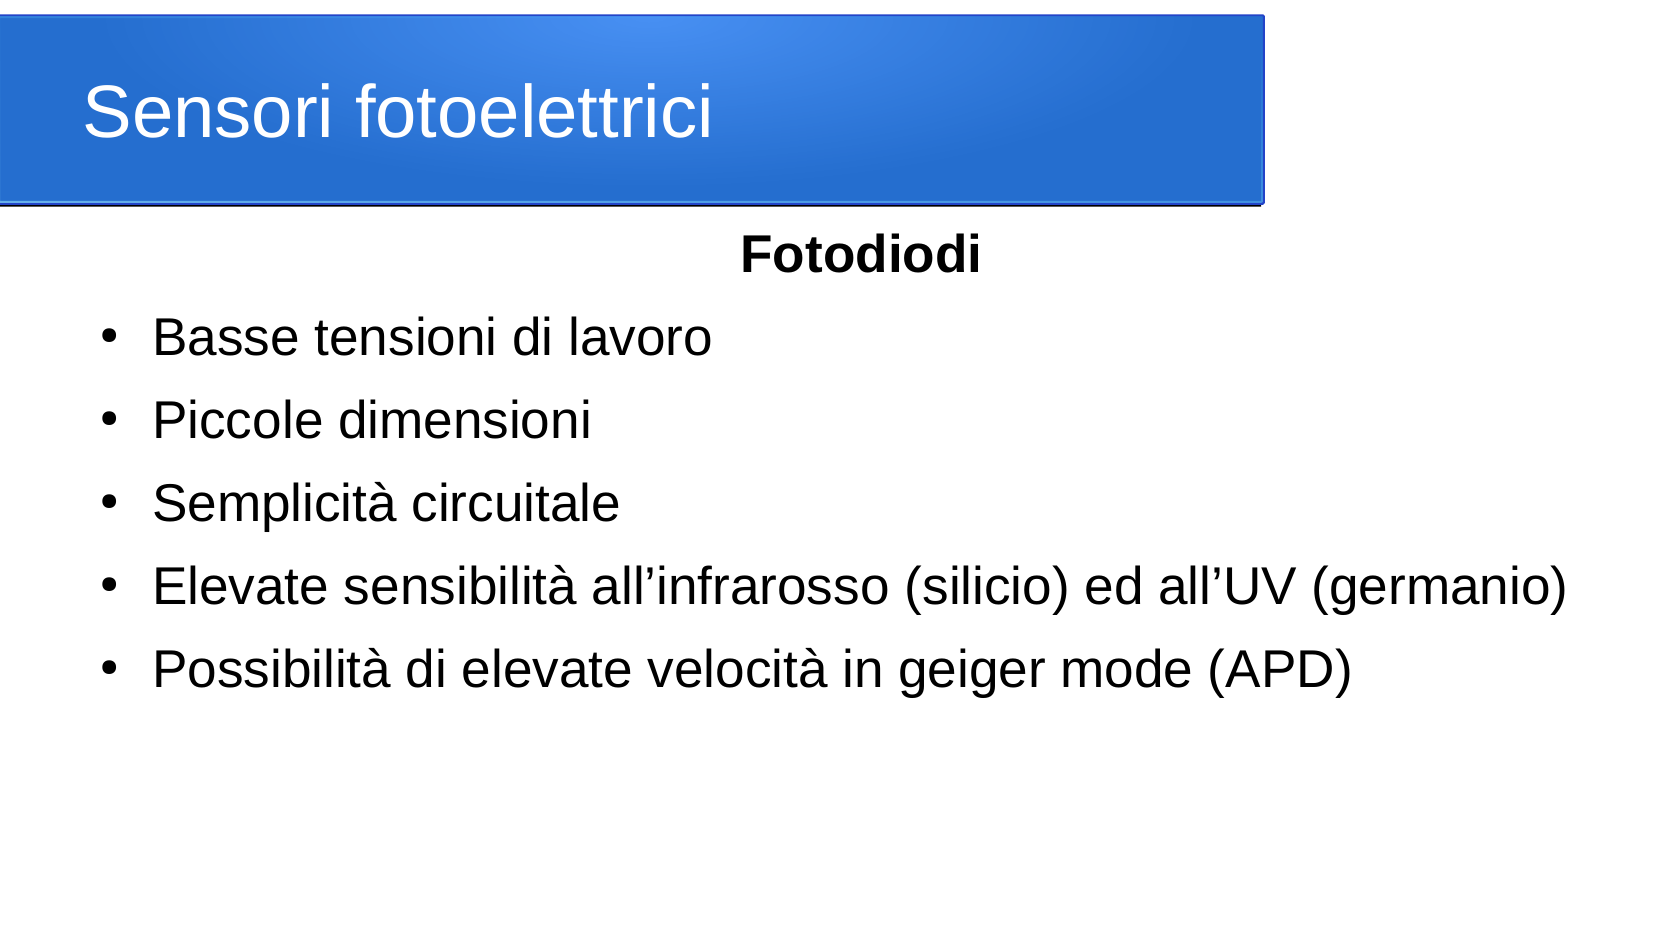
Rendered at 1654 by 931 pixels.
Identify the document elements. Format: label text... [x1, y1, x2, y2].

title Sensori fotoelettrici [82, 35, 1235, 189]
list Fotodiodi Basse tensioni di lavoro Piccole dimensioni Semplicità circuitale Elevate sensibilità all’infrarosso (silicio) ed all’UV (germanio) Possibilità di elevate velocità in geiger mode (APD) [82, 224, 1571, 764]
